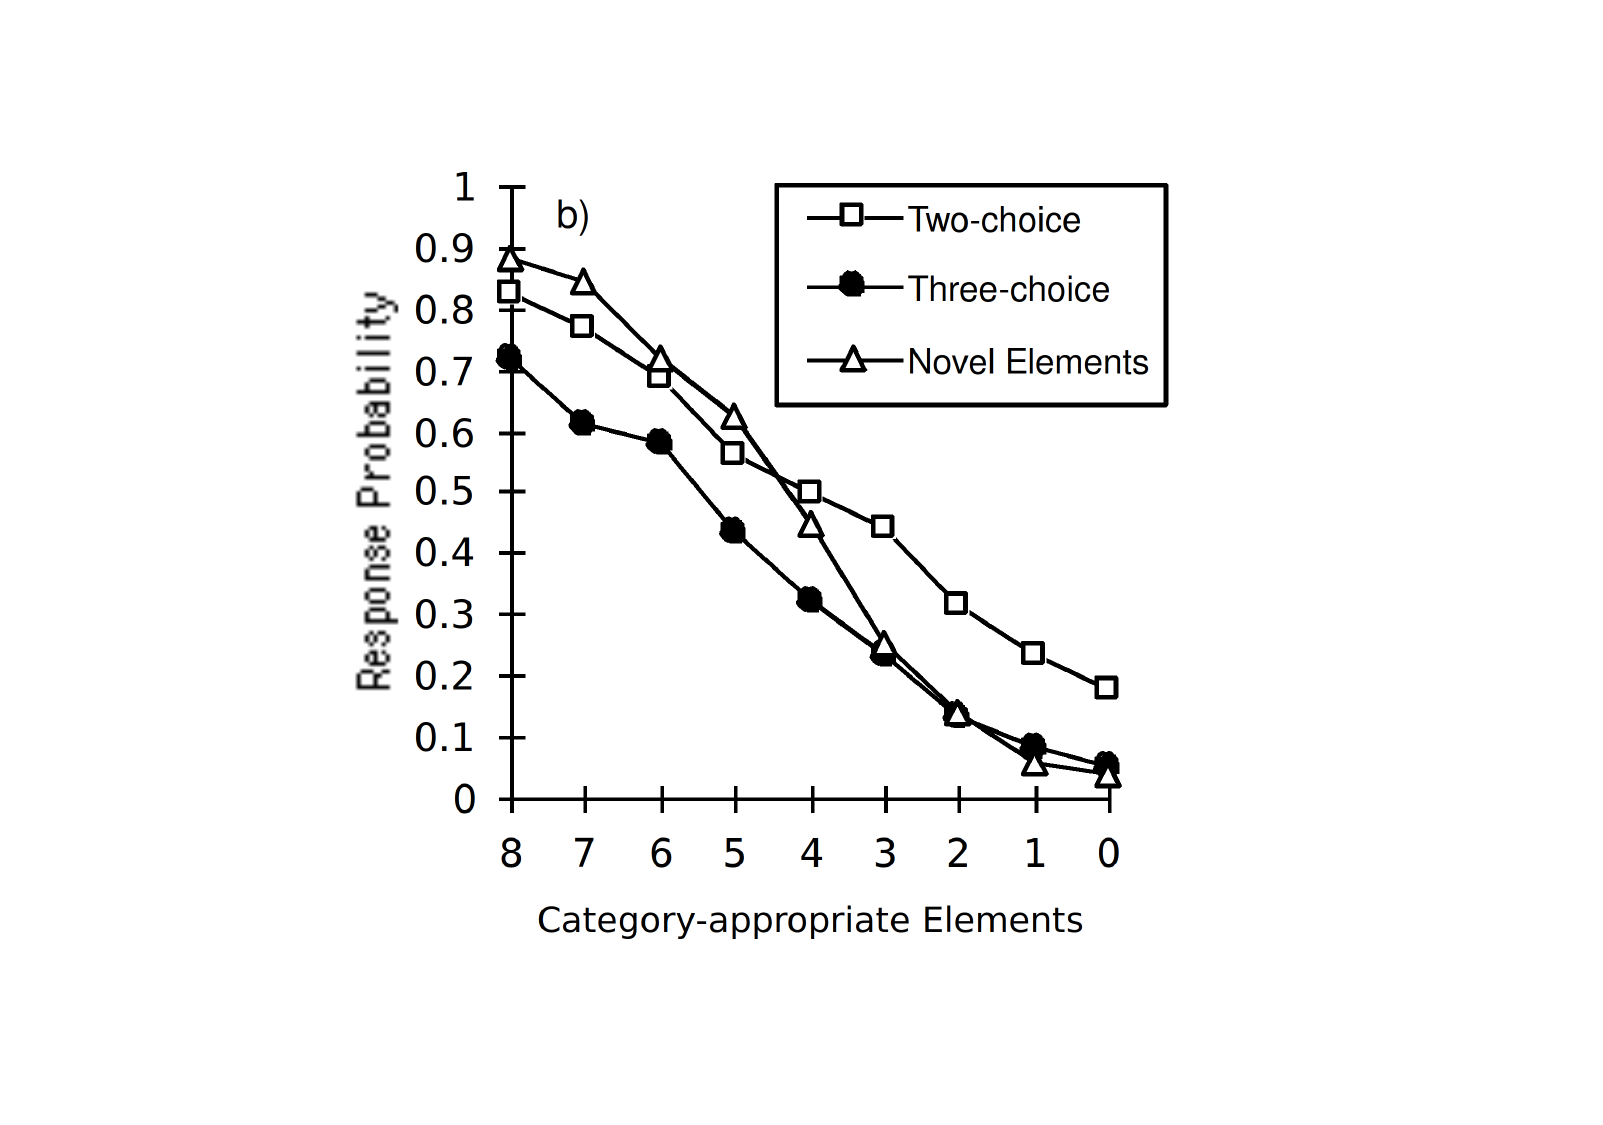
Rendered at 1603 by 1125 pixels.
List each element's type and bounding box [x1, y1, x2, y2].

picture [294, 108, 1339, 1001]
